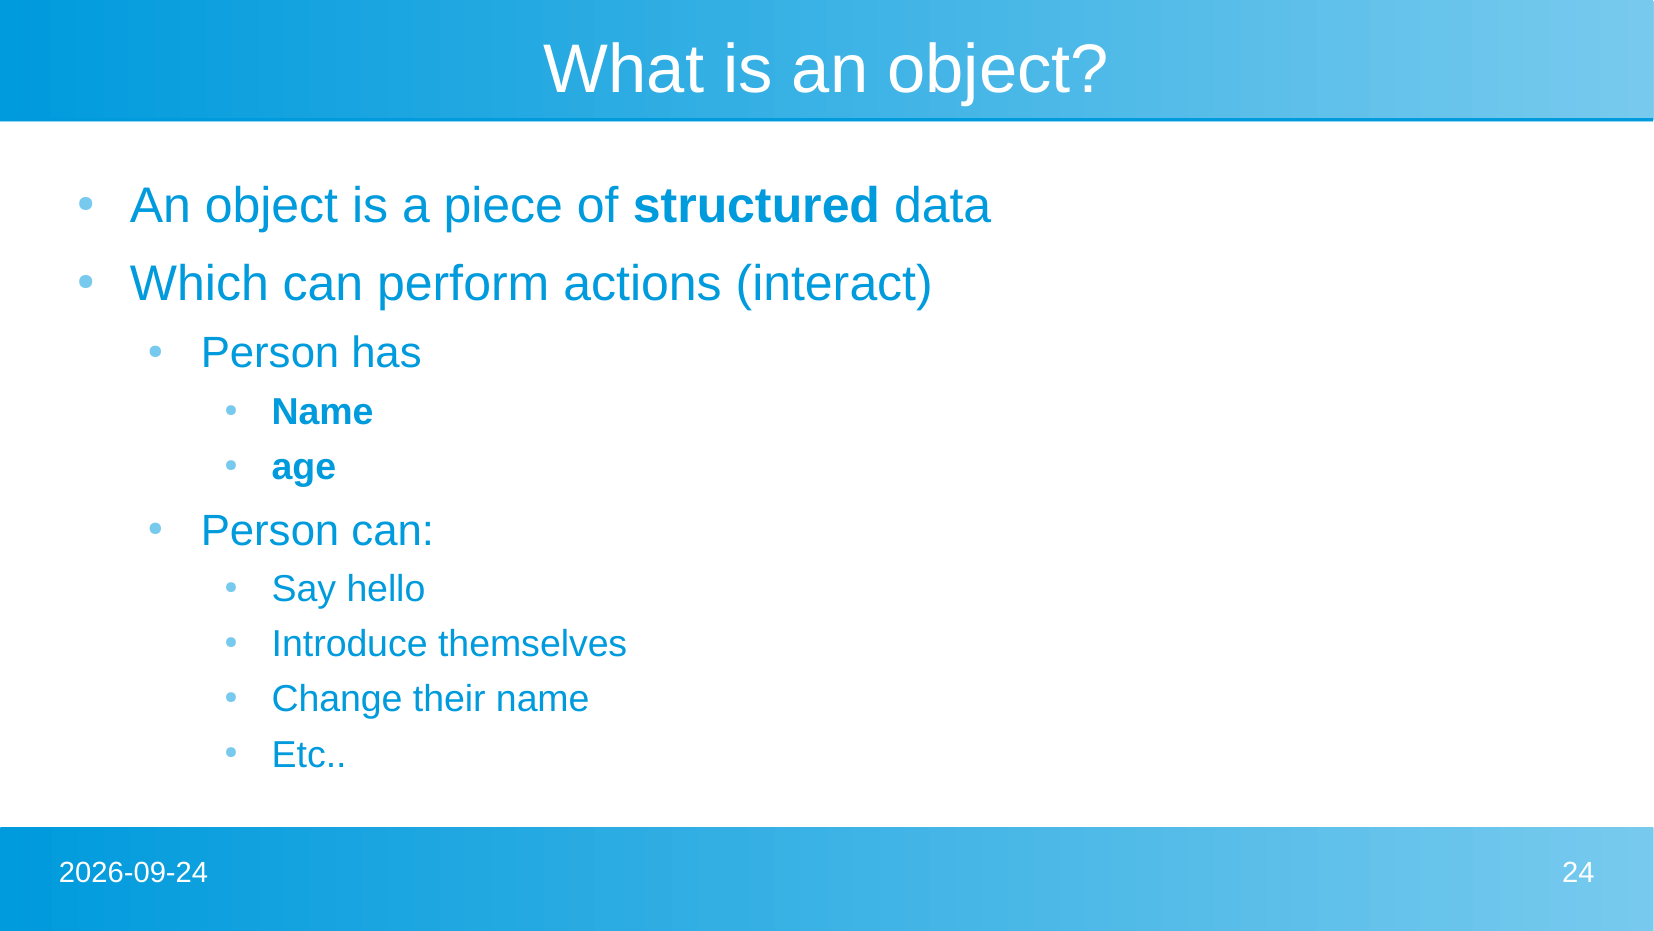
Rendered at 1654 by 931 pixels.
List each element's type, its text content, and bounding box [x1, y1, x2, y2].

title What is an object? [59, 29, 1595, 108]
list An object is a piece of structured data Which can perform actions (interact) Person has Name age Person can: Say hello Introduce themselves Change their name Etc.. [59, 177, 1595, 798]
